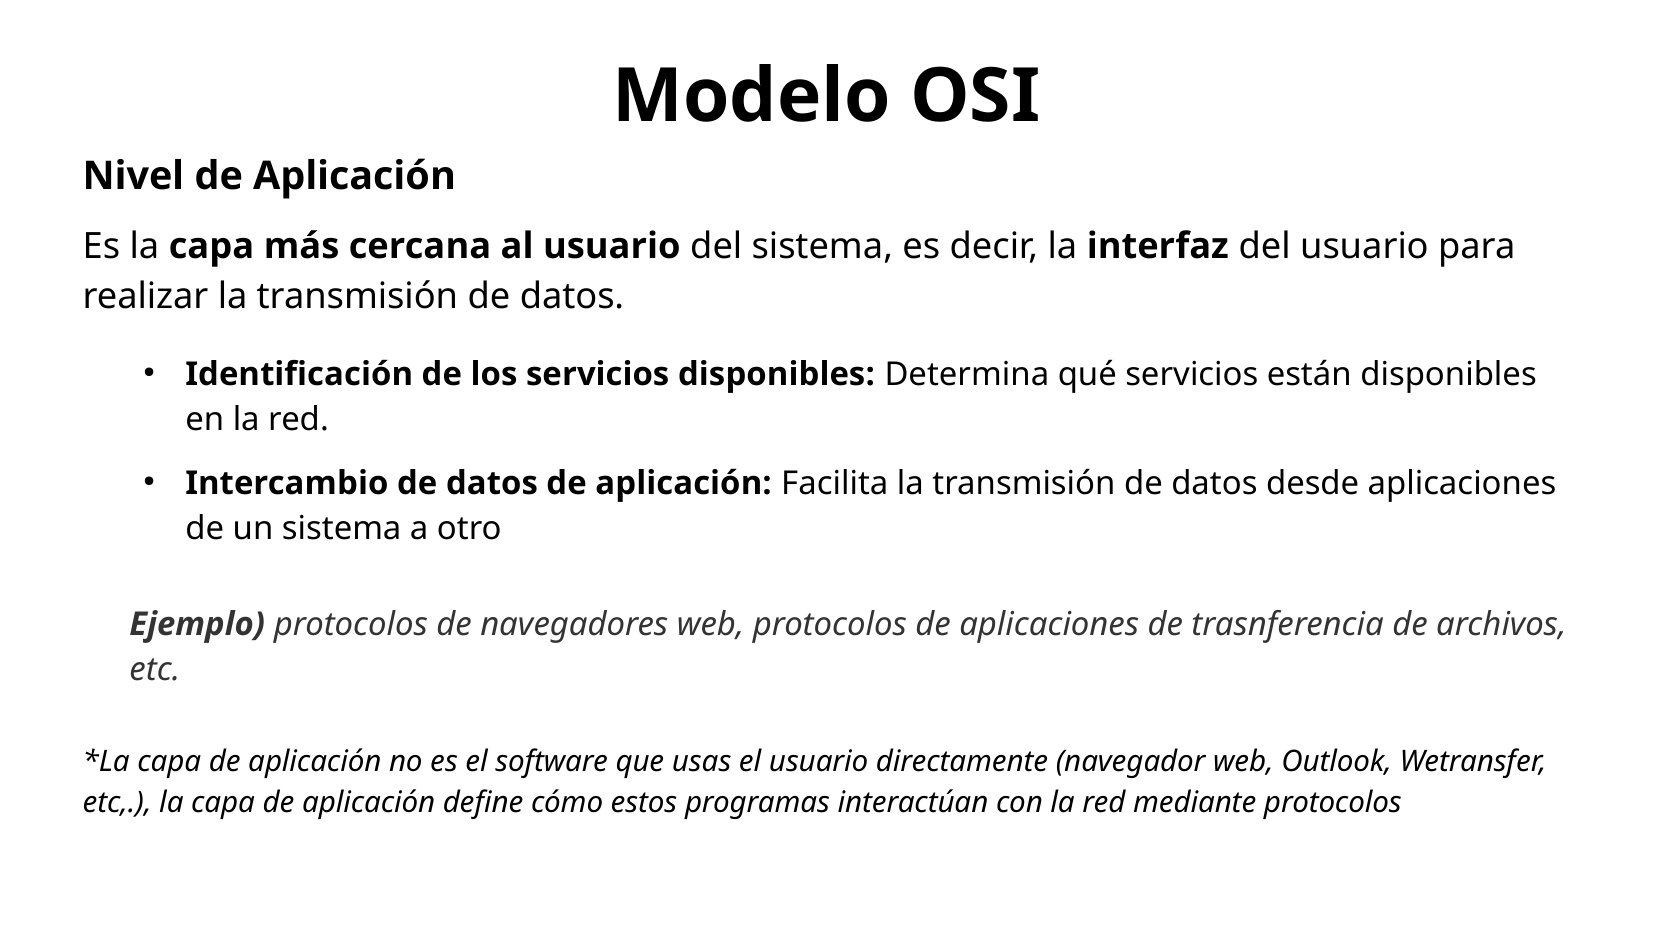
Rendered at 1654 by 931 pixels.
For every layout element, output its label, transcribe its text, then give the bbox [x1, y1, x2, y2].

title Modelo OSI [82, 37, 1571, 147]
list Nivel de Aplicación Es la capa más cercana al usuario del sistema, es decir, la interfaz del usuario para realizar la transmisión de datos. Identificación de los servicios disponibles: Determina qué servicios están disponibles en la red. Intercambio de datos de aplicación: Facilita la transmisión de datos desde aplicaciones de un sistema a otro Ejemplo) protocolos de navegadores web, protocolos de aplicaciones de trasnferencia de archivos, etc. *La capa de aplicación no es el software que usas el usuario directamente (navegador web, Outlook, Wetransfer, etc,.), la capa de aplicación define cómo estos programas interactúan con la red mediante protocolos [82, 147, 1571, 857]
